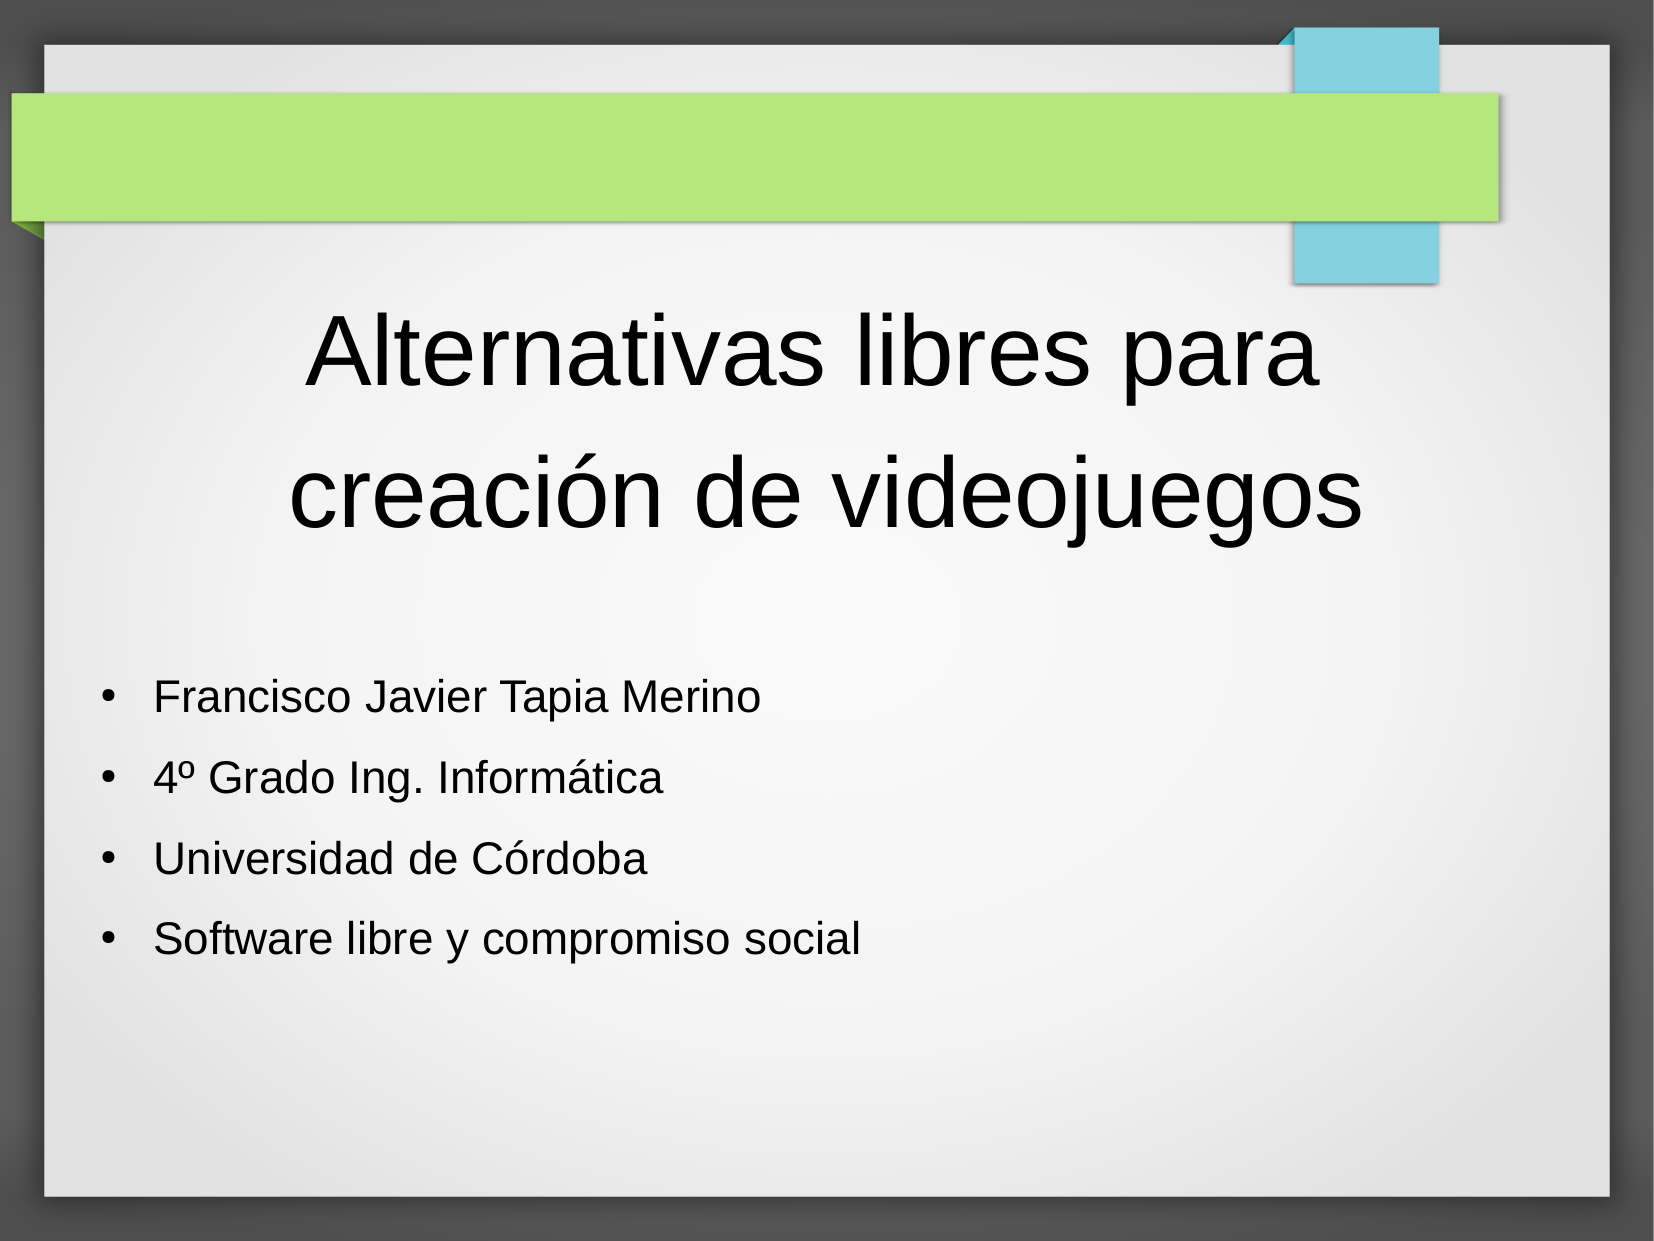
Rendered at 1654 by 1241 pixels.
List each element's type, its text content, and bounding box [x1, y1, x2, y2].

picture [0, 0, 1654, 1241]
list Alternativas libres para creación de videojuegos [82, 295, 1571, 639]
list Francisco Javier Tapia Merino 4º Grado Ing. Informática Universidad de Córdoba Software libre y compromiso social [82, 670, 1571, 1015]
